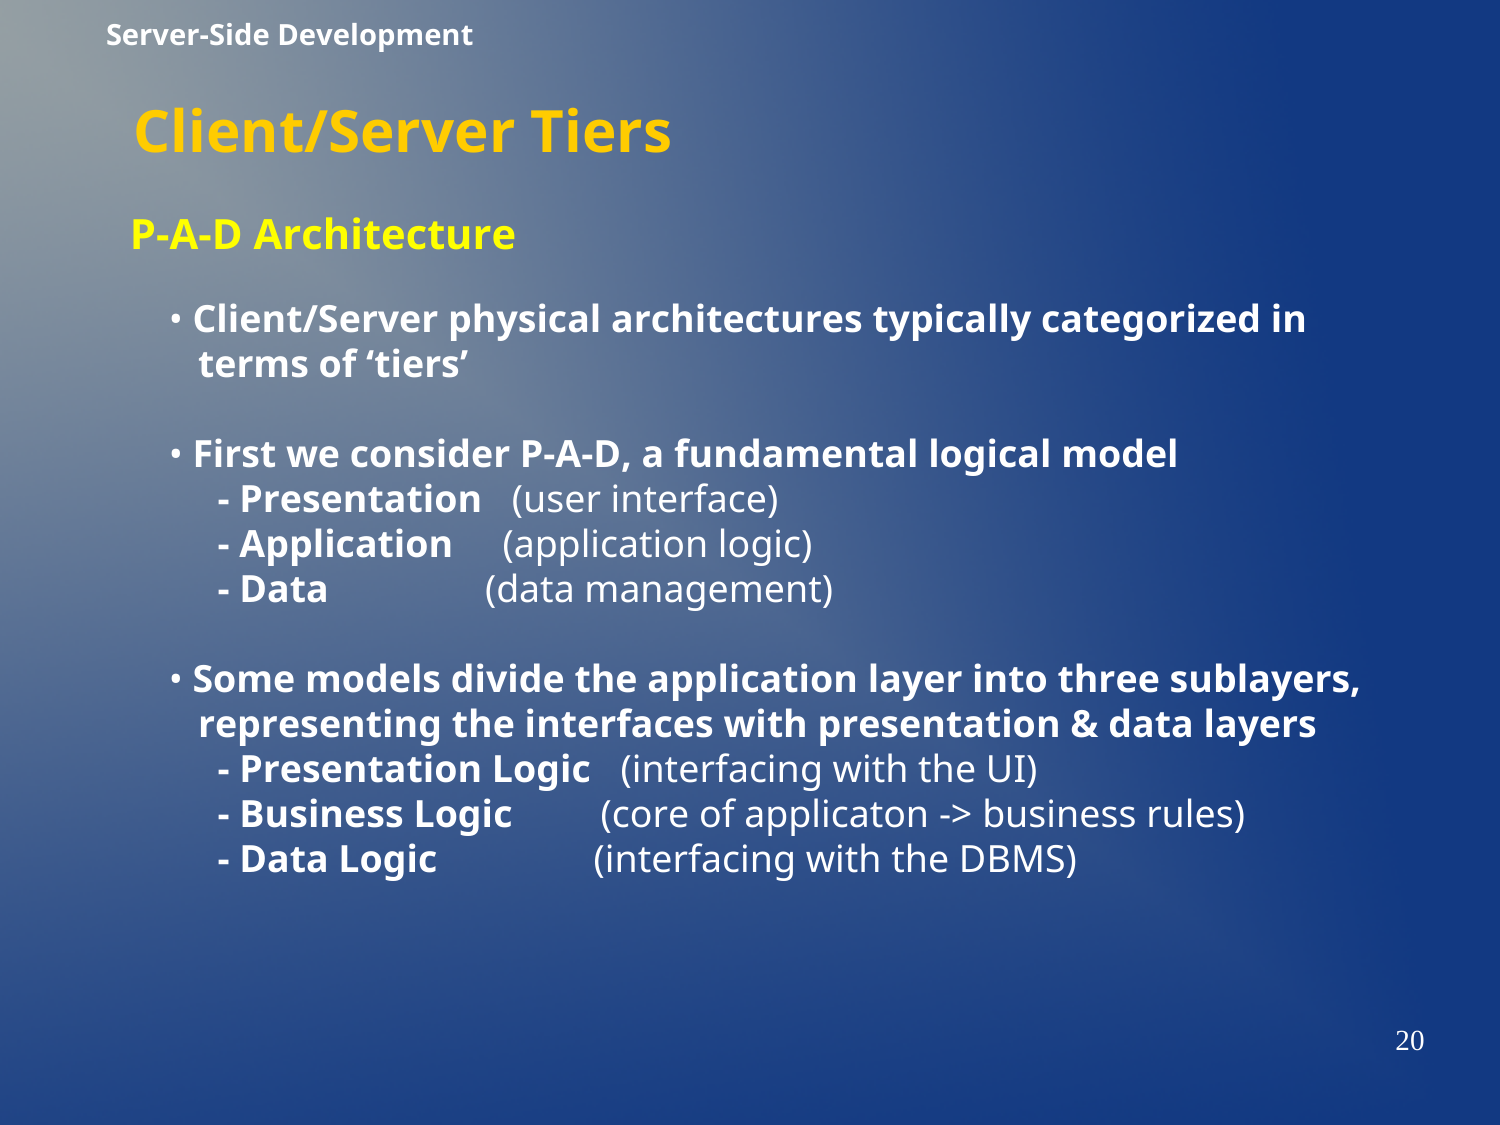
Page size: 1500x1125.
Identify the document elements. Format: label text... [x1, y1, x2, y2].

text_box P-A-D Architecture [115, 200, 532, 266]
picture [0, 0, 1500, 1125]
text_box Client/Server physical architectures typically categorized in terms of ‘tiers’ First we consider P-A-D, a fundamental logical model - Presentation (user interface) - Application (application logic) - Data (data management) Some models divide the application layer into three sublayers, representing the interfaces with presentation & data layers - Presentation Logic (interfacing with the UI) - Business Logic (core of applicaton -> business rules) - Data Logic (interfacing with the DBMS) [154, 287, 1378, 888]
text_box Server-Side Development [83, 8, 489, 59]
text_box Client/Server Tiers [119, 86, 688, 172]
